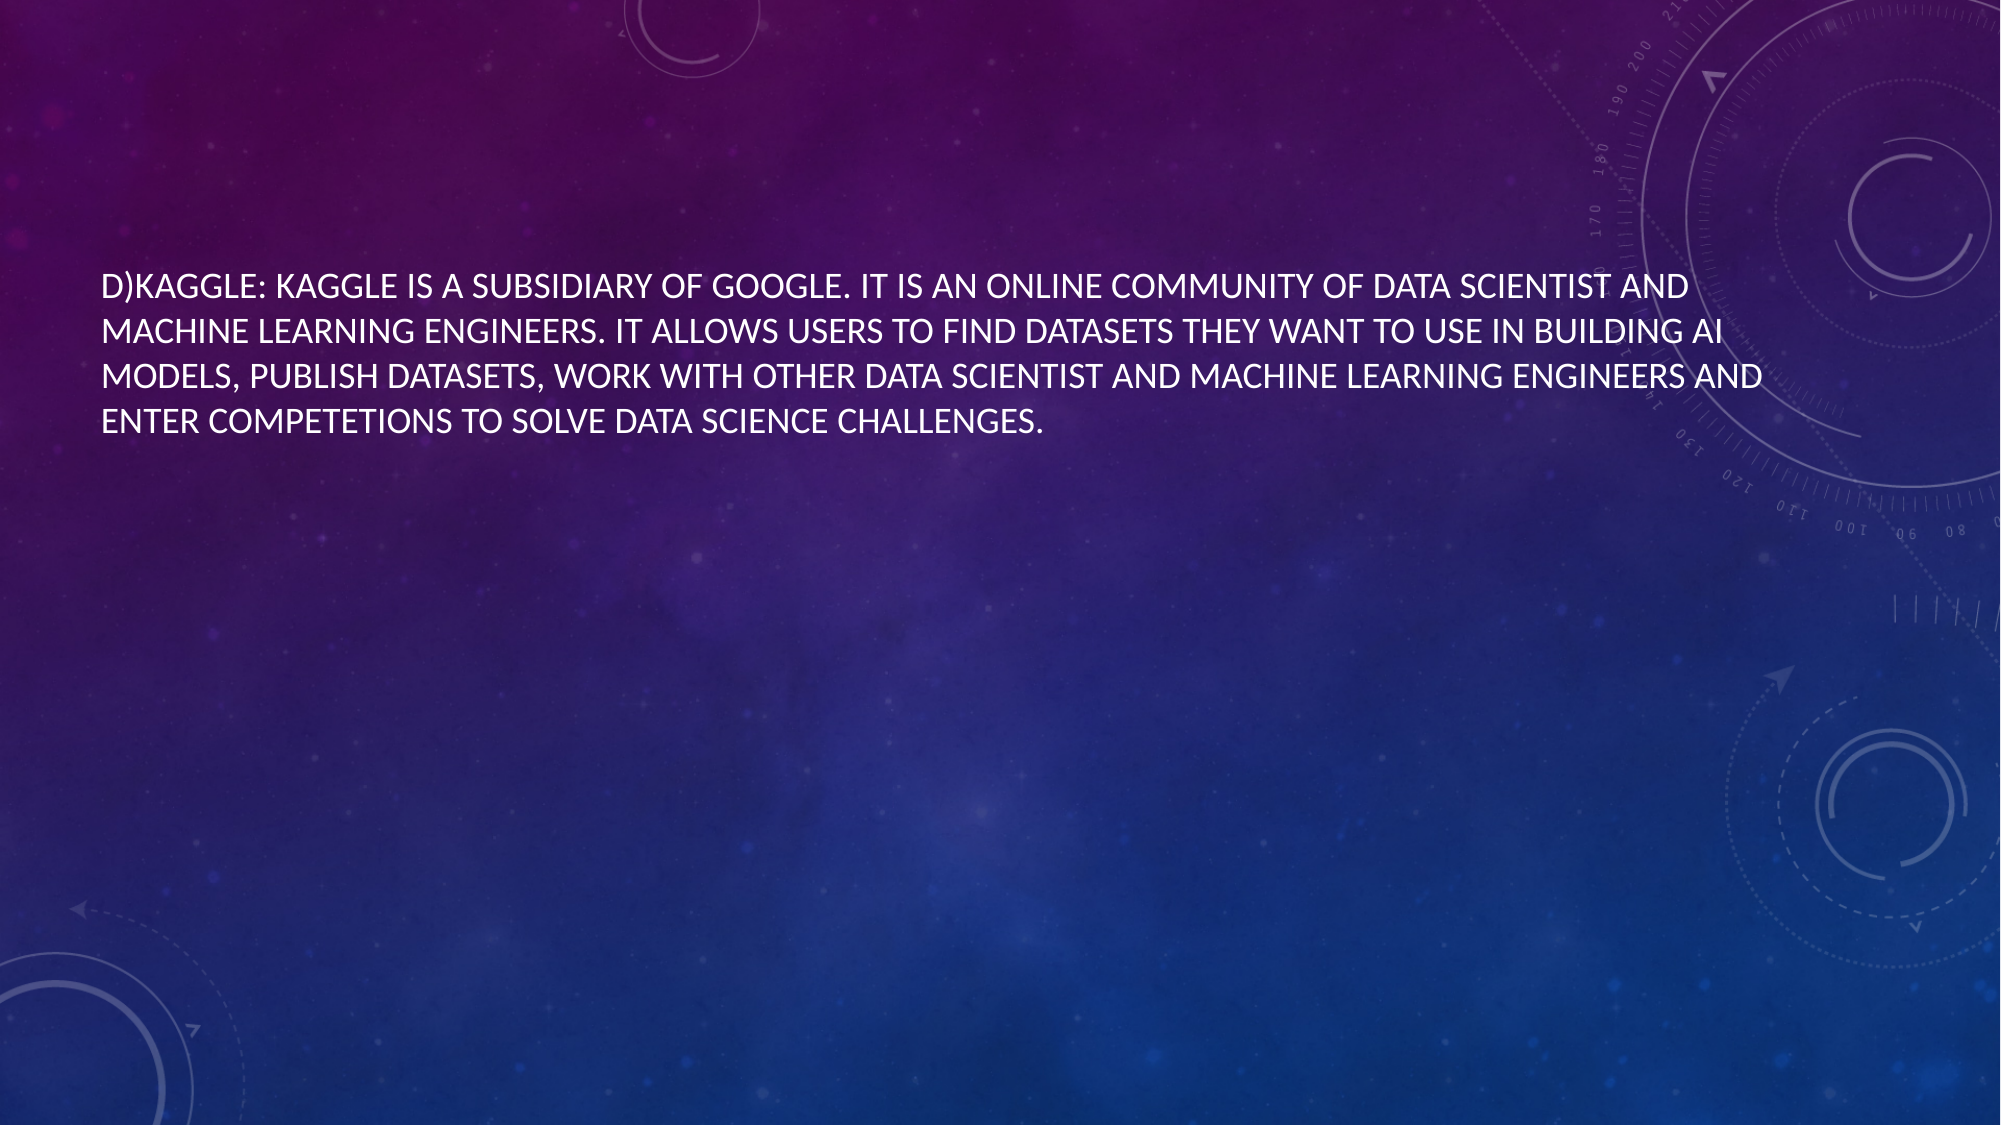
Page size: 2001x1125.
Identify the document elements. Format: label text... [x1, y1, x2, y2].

list D)KAGGLE: KAGGLE IS A SUBSIDIARY OF GOOGLE. IT IS AN ONLINE COMMUNITY OF DATA SCIENTIST AND MACHINE LEARNING ENGINEERS. IT ALLOWS USERS TO FIND DATASETS THEY WANT TO USE IN BUILDING AI MODELS, PUBLISH DATASETS, WORK WITH OTHER DATA SCIENTIST AND MACHINE LEARNING ENGINEERS AND ENTER COMPETETIONS TO SOLVE DATA SCIENCE CHALLENGES. [85, 0, 1863, 807]
